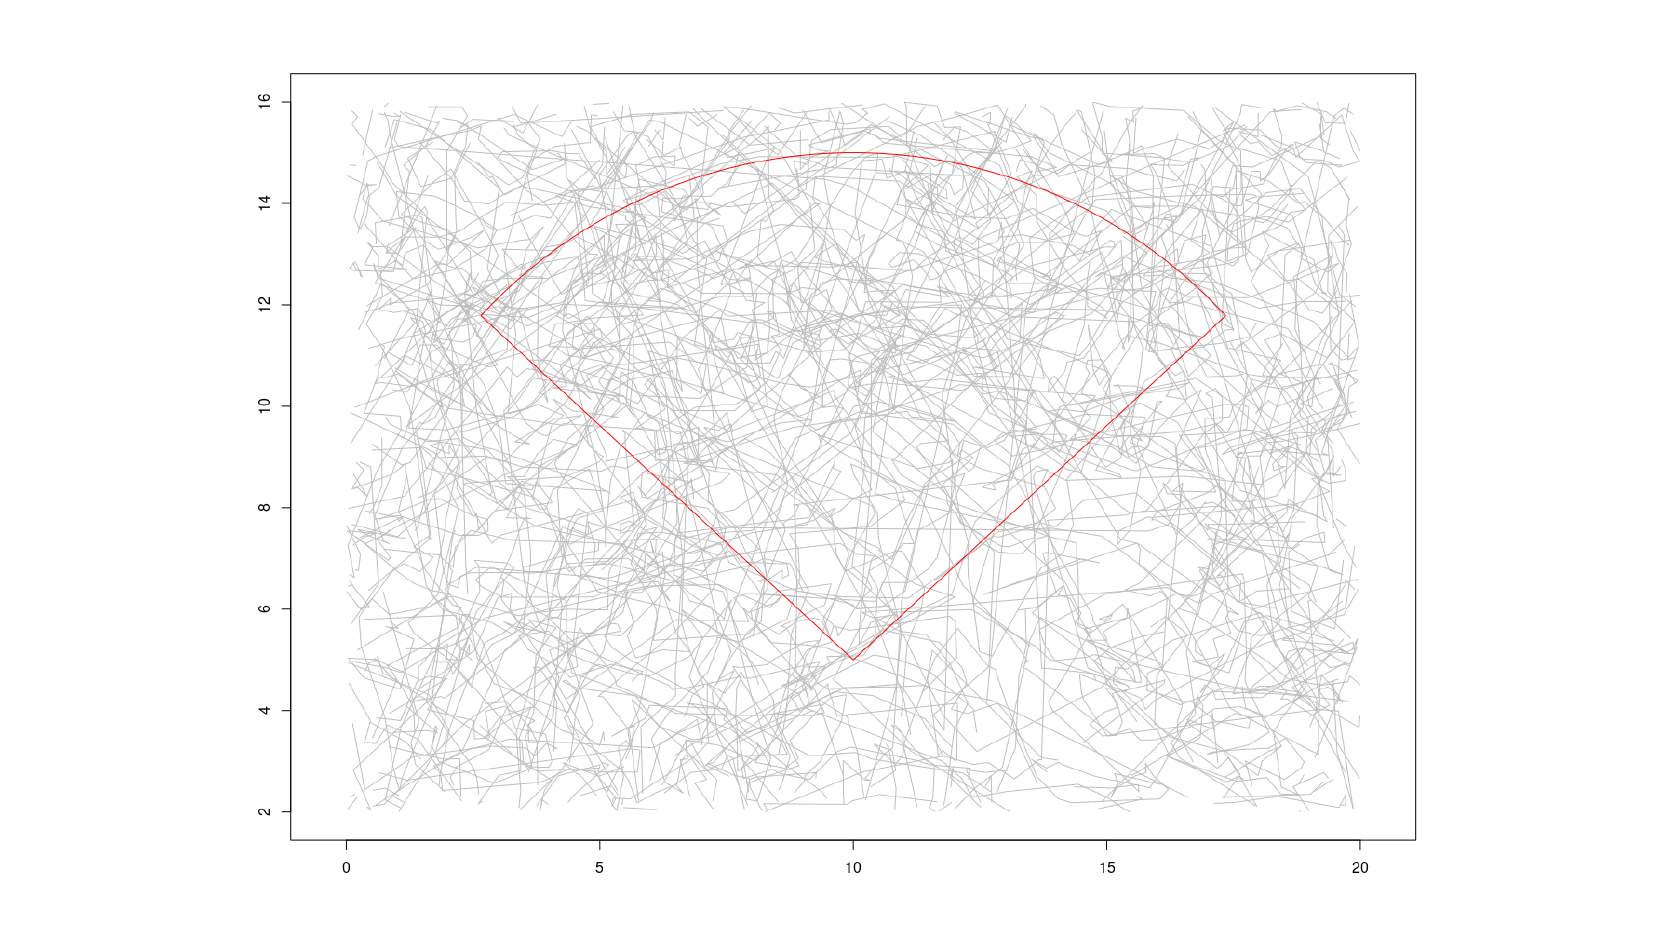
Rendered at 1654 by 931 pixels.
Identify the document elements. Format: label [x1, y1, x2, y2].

picture [217, 0, 1453, 931]
